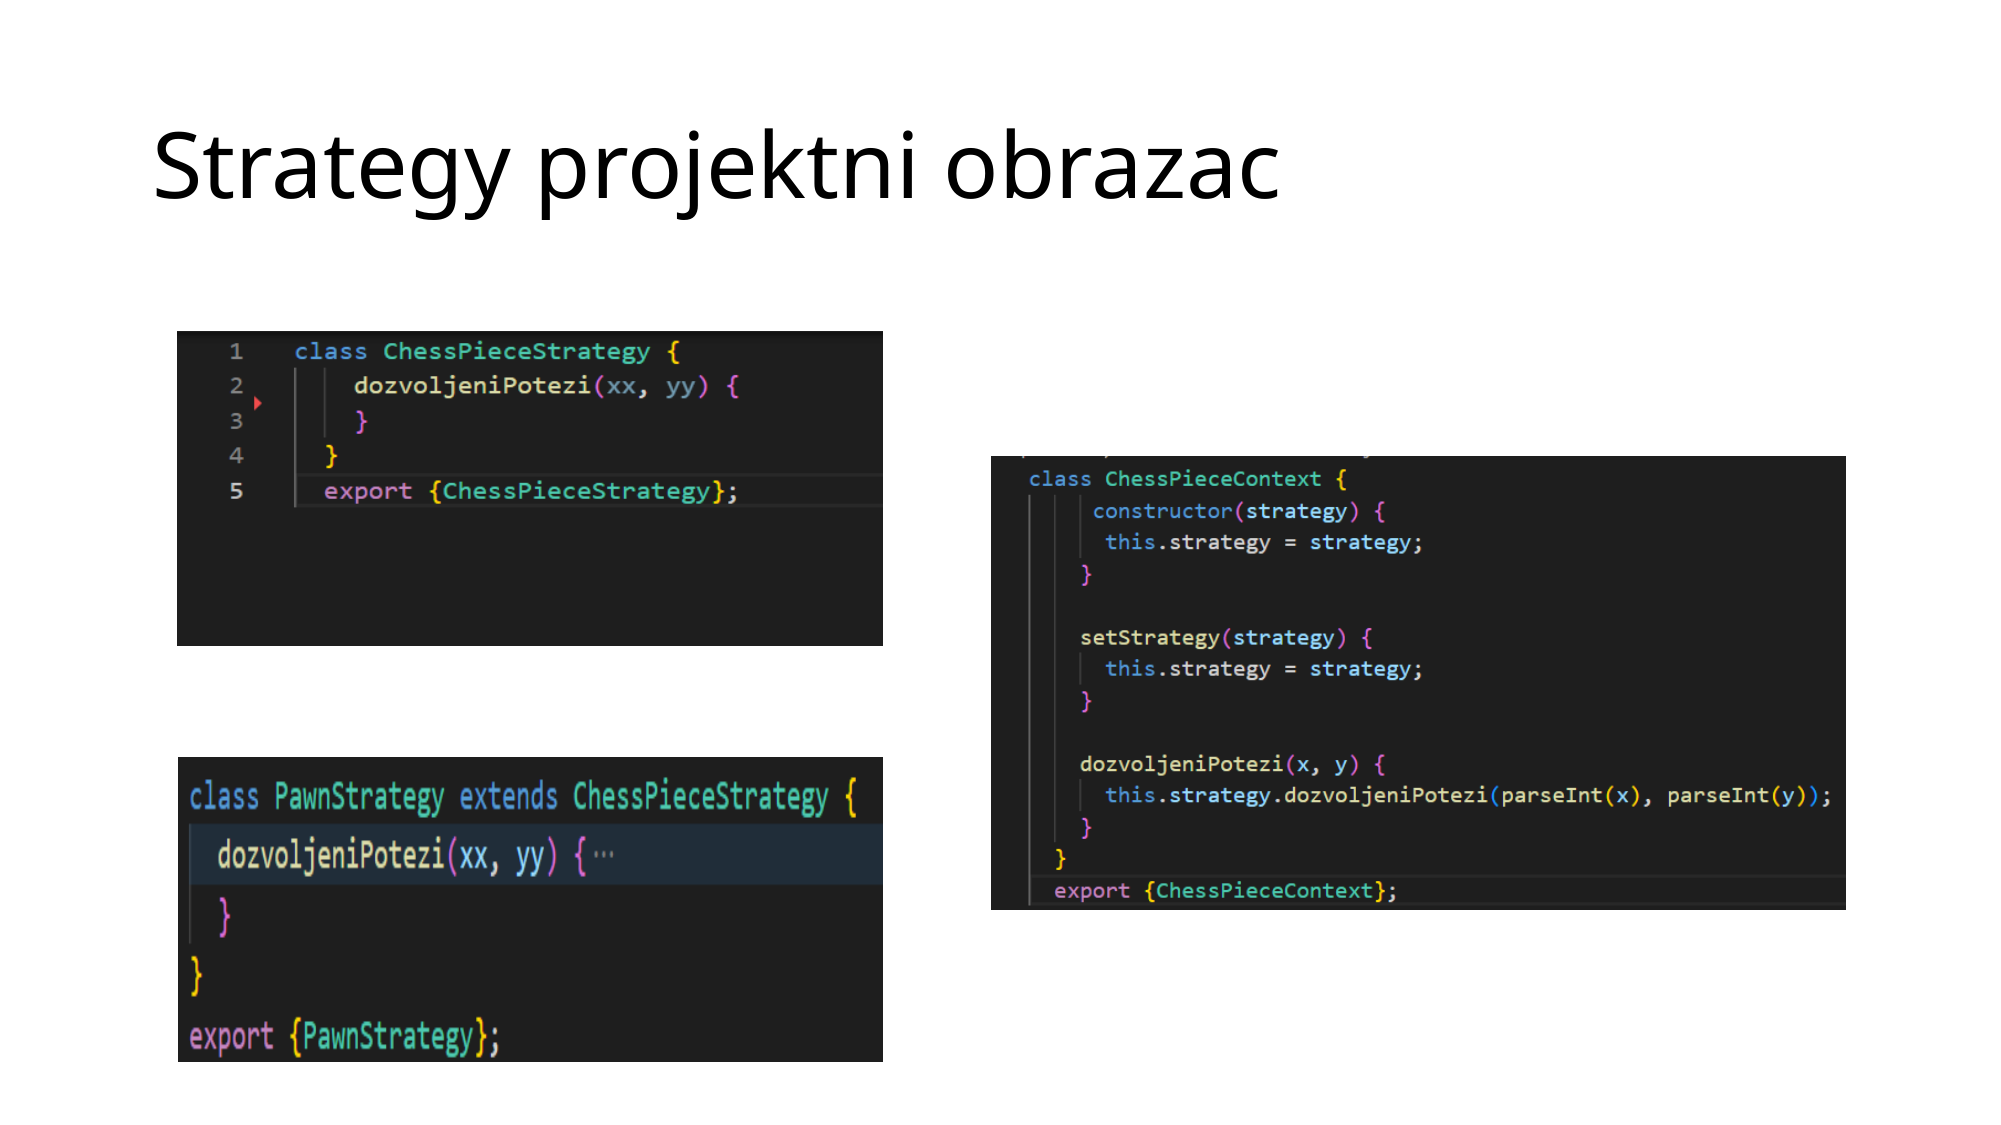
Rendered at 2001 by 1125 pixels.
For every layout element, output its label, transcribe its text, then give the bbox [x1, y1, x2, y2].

title Strategy projektni obrazac [137, 59, 1863, 278]
picture [177, 331, 883, 646]
picture [991, 457, 1846, 910]
picture [178, 757, 883, 1062]
